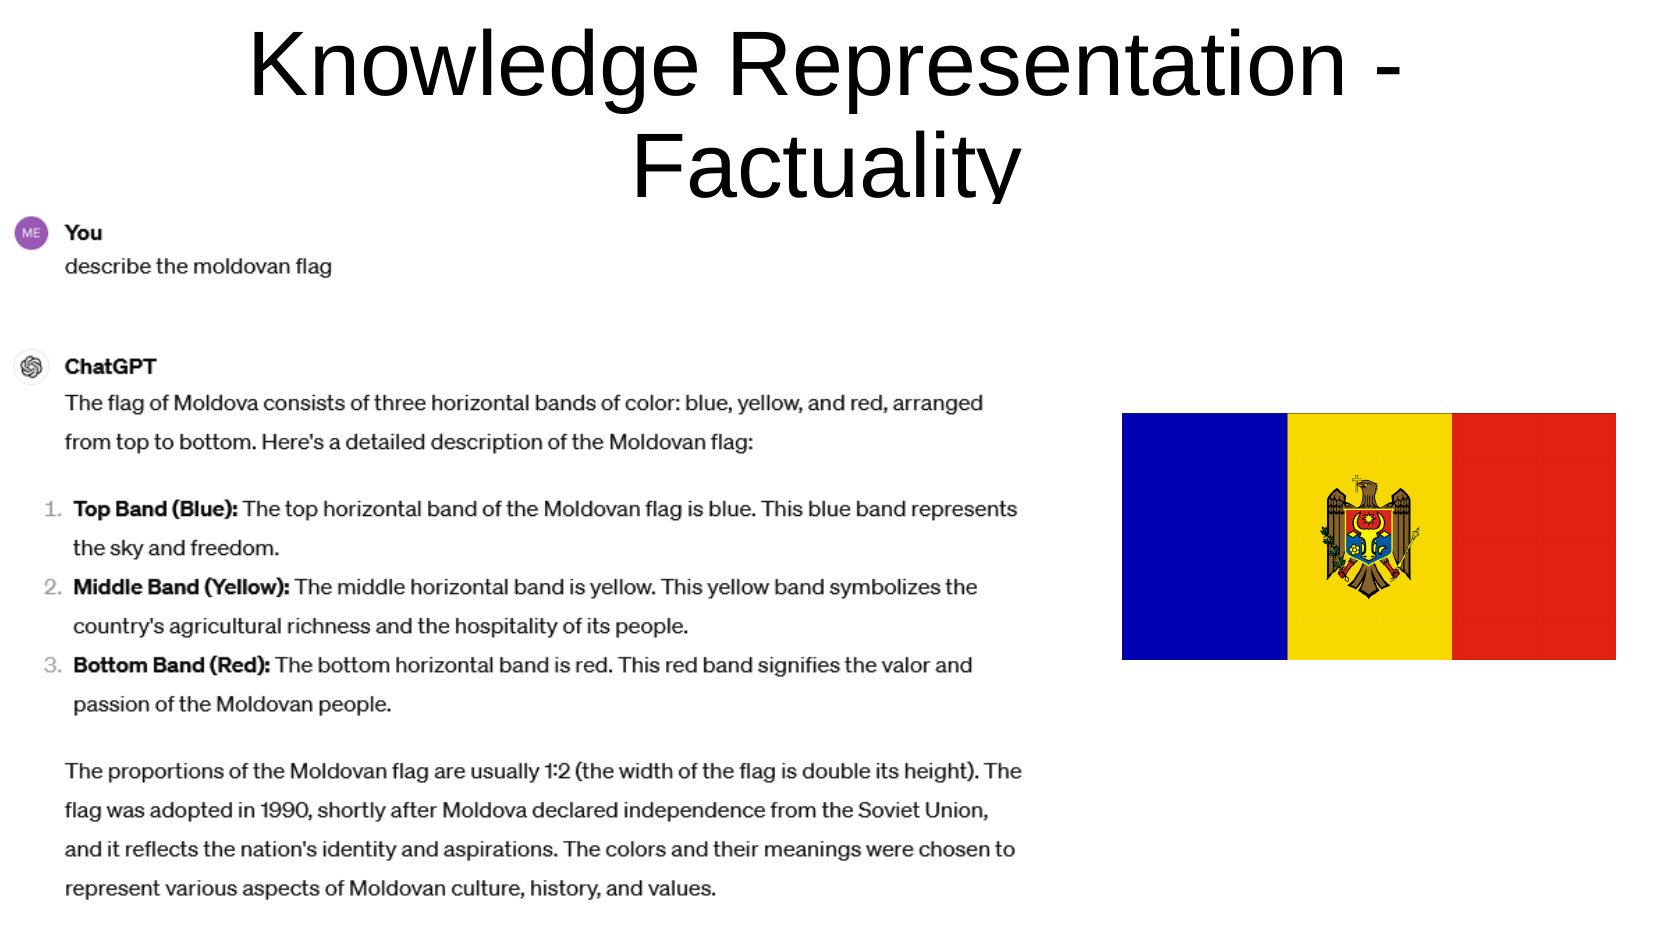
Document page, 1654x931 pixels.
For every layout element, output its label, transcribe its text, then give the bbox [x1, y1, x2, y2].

picture [1122, 413, 1616, 660]
picture [1, 204, 1034, 925]
title Knowledge Representation - Factuality [82, 12, 1571, 218]
